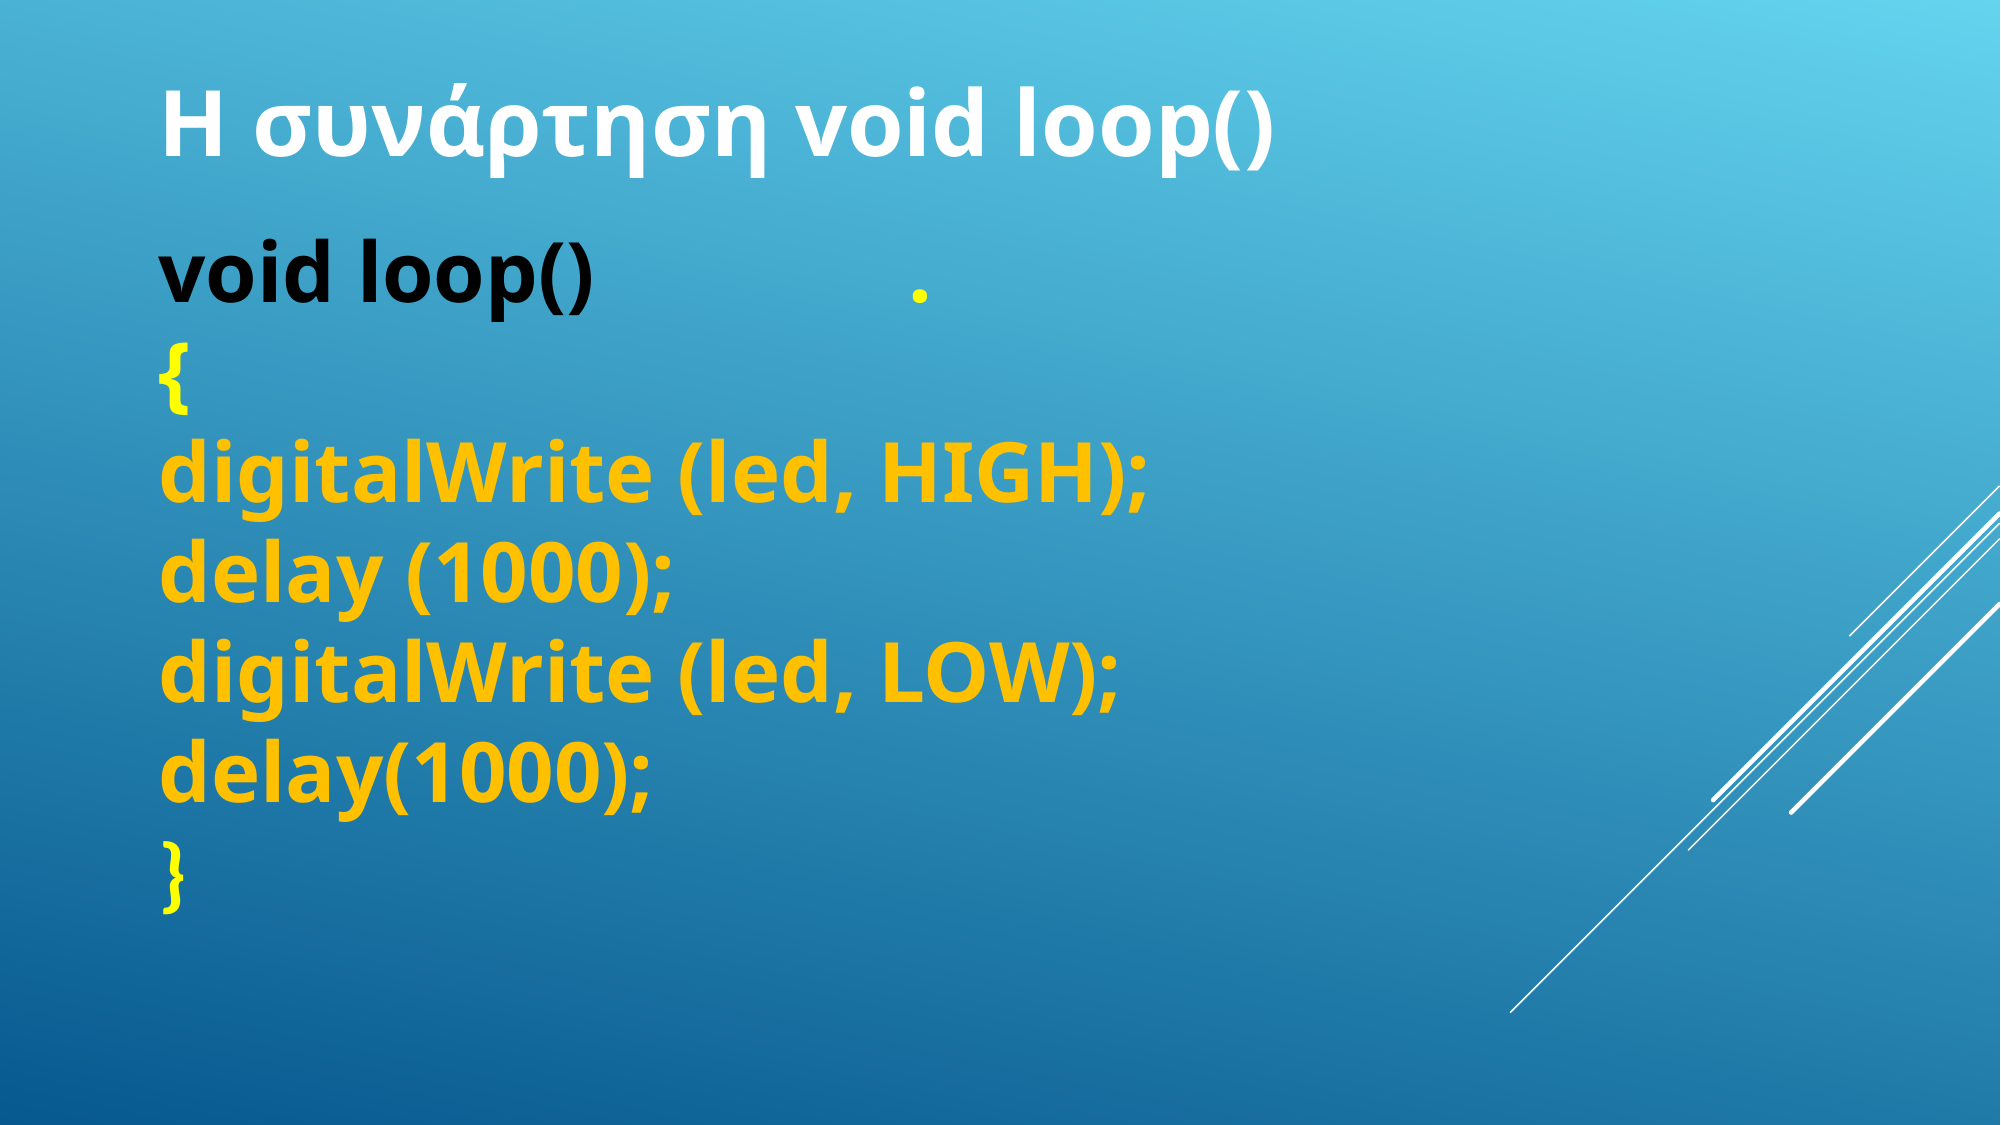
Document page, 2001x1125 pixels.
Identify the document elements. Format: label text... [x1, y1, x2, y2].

text_box Η συνάρτηση void loop() void loop() . { digitalWrite (led, HIGH); delay (1000); digitalWrite (led, LOW); delay(1000); } [144, 57, 1819, 927]
